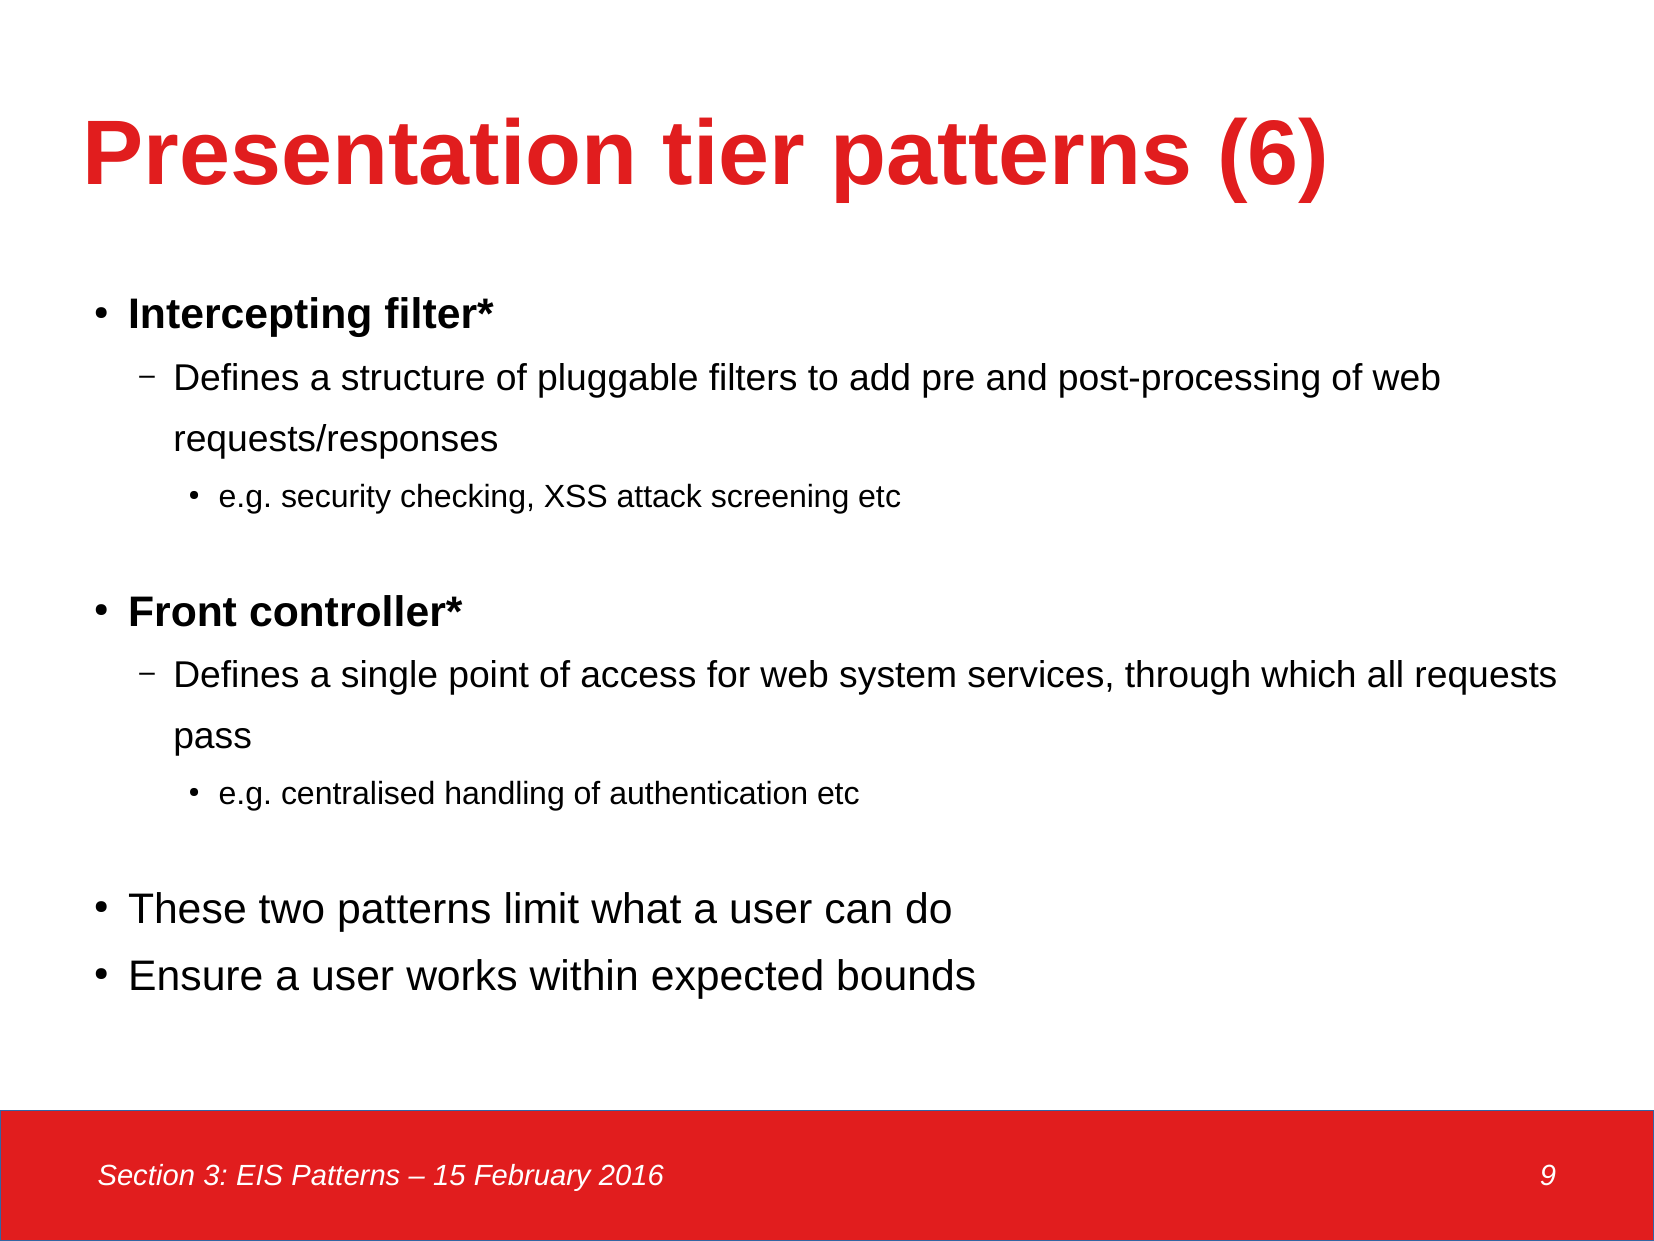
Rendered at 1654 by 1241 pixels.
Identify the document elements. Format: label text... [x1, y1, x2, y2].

title Presentation tier patterns (6) [82, 49, 1571, 257]
list Intercepting filter* Defines a structure of pluggable filters to add pre and post-processing of web requests/responses e.g. security checking, XSS attack screening etc Front controller* Defines a single point of access for web system services, through which all requests pass e.g. centralised handling of authentication etc These two patterns limit what a user can do Ensure a user works within expected bounds [82, 290, 1571, 1010]
